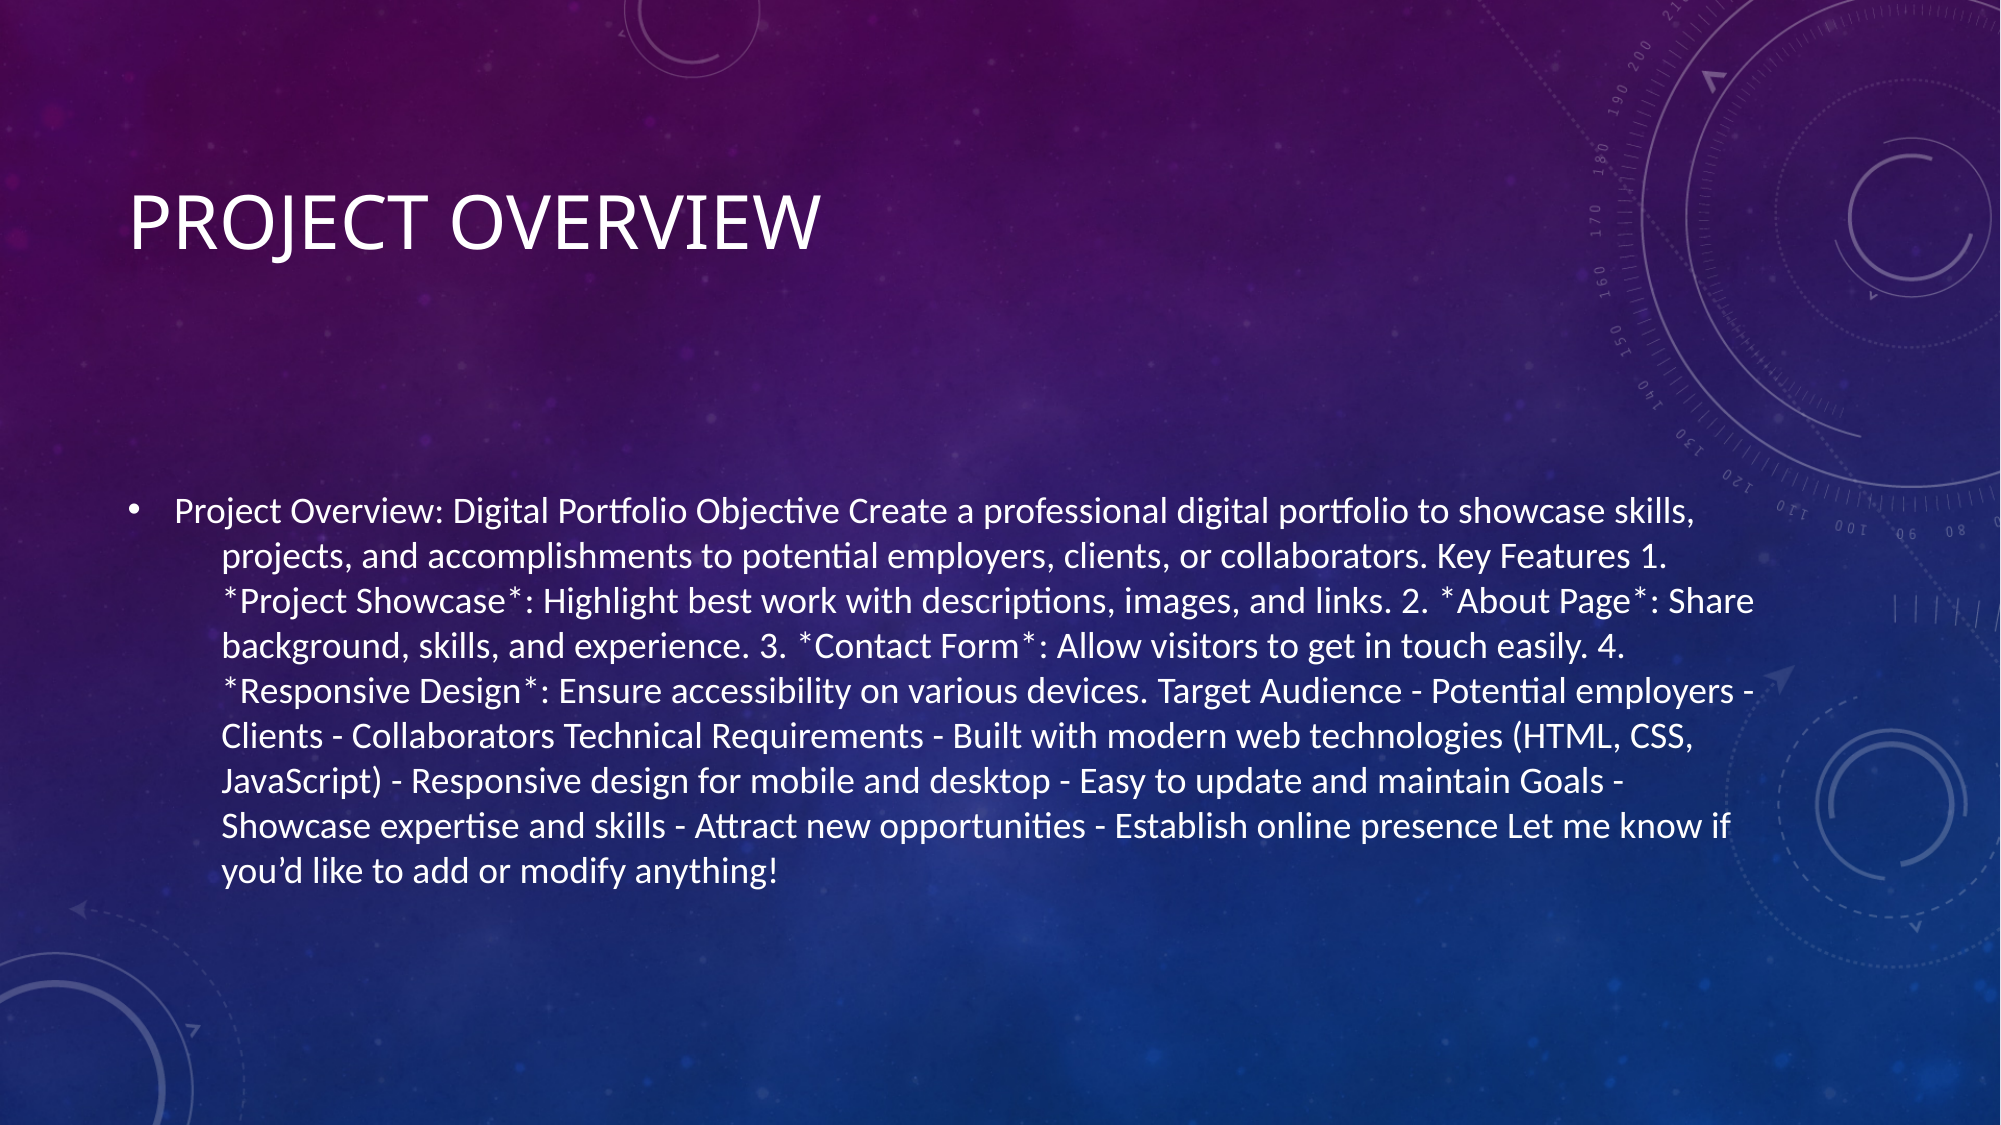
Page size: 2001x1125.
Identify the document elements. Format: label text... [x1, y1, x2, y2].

list Project Overview: Digital Portfolio Objective Create a professional digital portfolio to showcase skills, projects, and accomplishments to potential employers, clients, or collaborators. Key Features 1. *Project Showcase*: Highlight best work with descriptions, images, and links. 2. *About Page*: Share background, skills, and experience. 3. *Contact Form*: Allow visitors to get in touch easily. 4. *Responsive Design*: Ensure accessibility on various devices. Target Audience - Potential employers - Clients - Collaborators Technical Requirements - Built with modern web technologies (HTML, CSS, JavaScript) - Responsive design for mobile and desktop - Easy to update and maintain Goals - Showcase expertise and skills - Attract new opportunities - Establish online presence Let me know if you’d like to add or modify anything! [112, 351, 1775, 1025]
title Project Overview [112, 99, 1775, 339]
